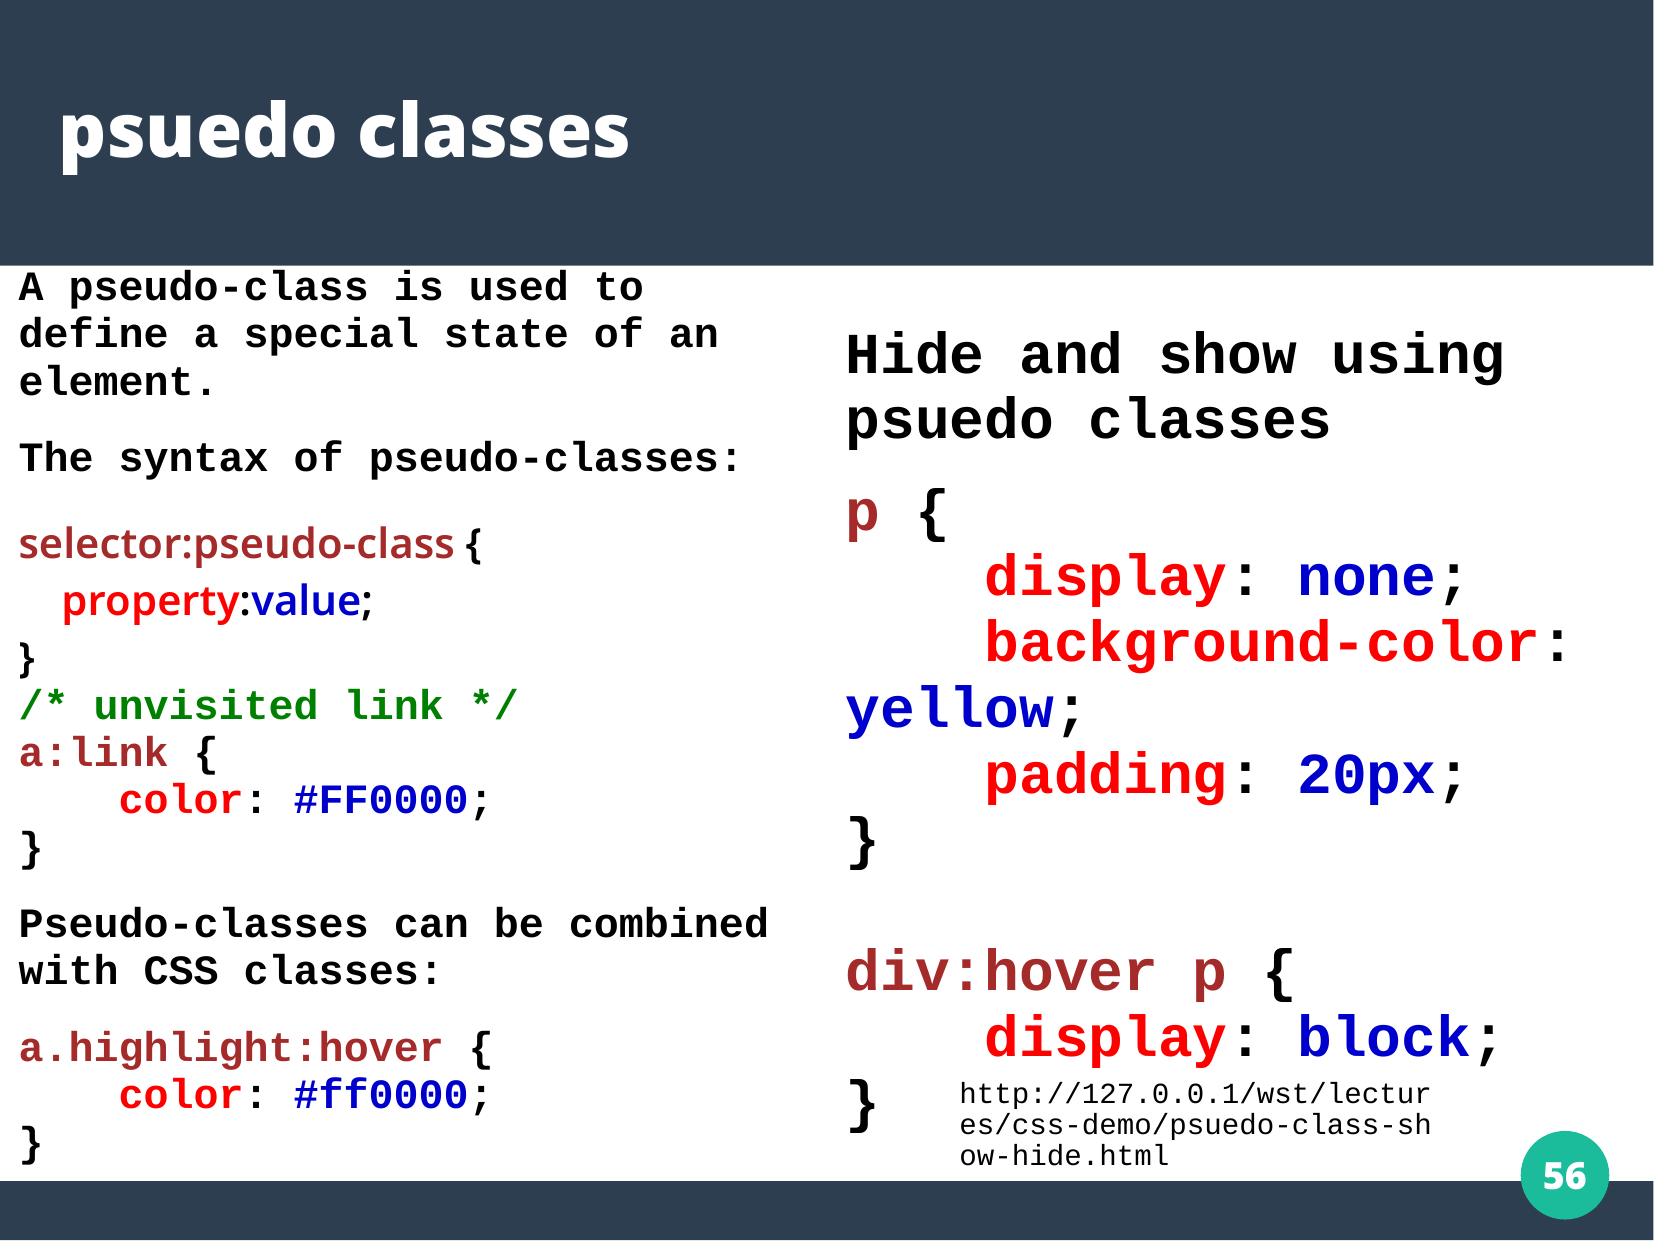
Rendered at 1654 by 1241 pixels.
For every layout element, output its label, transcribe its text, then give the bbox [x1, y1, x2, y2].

list Hide and show using psuedo classes p { display: none; background-color: yellow; padding: 20px; } div:hover p { display: block; } [845, 324, 1596, 1152]
title psuedo classes [59, 49, 1595, 207]
list A pseudo-class is used to define a special state of an element. The syntax of pseudo-classes: selector:pseudo-class { property:value; } /* unvisited link */ a:link { color: #FF0000; } Pseudo-classes can be combined with CSS classes: a.highlight:hover { color: #ff0000; } [18, 265, 798, 1182]
text_box http://127.0.0.1/wst/lectures/css-demo/psuedo-class-show-hide.html [959, 1073, 1448, 1212]
